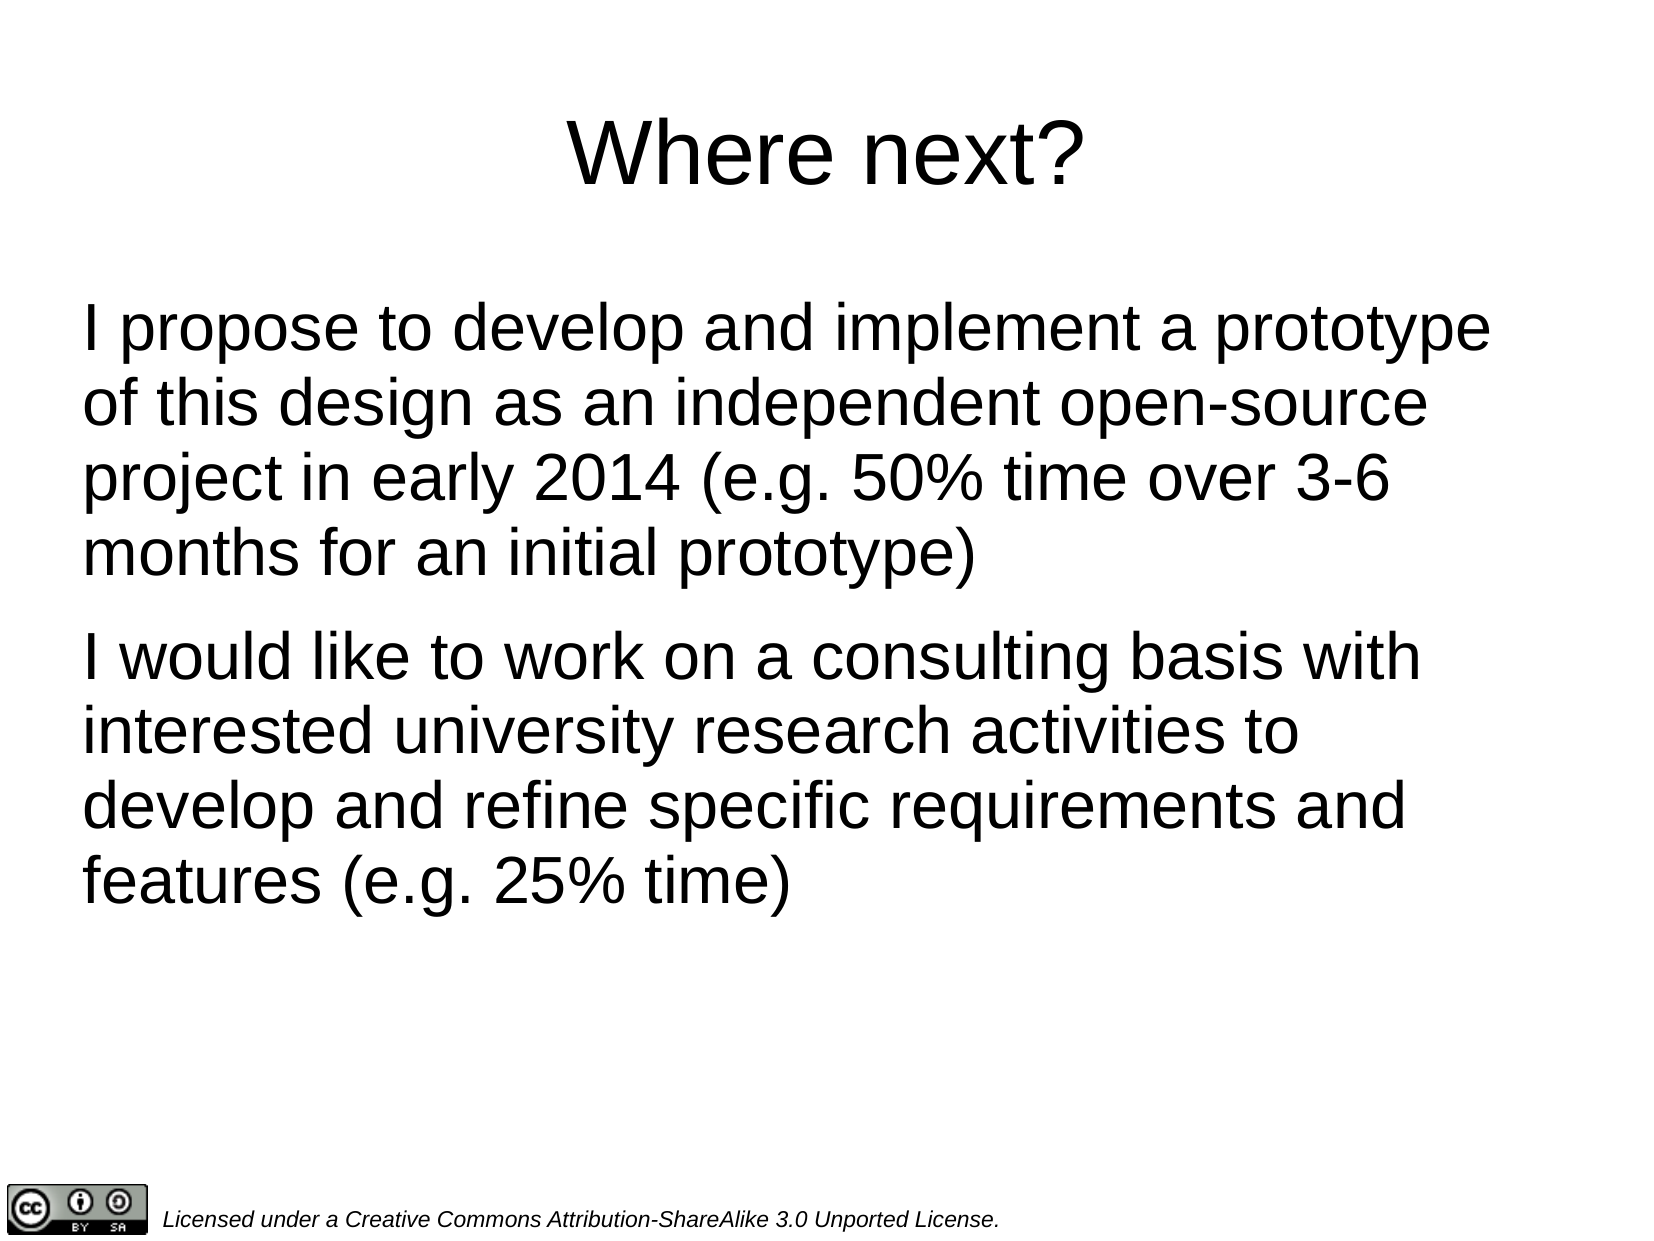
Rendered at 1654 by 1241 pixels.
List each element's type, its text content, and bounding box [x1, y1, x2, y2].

list I propose to develop and implement a prototype of this design as an independent open-source project in early 2014 (e.g. 50% time over 3-6 months for an initial prototype) I would like to work on a consulting basis with interested university research activities to develop and refine specific requirements and features (e.g. 25% time) [82, 290, 1538, 1010]
picture [7, 1184, 148, 1235]
title Where next? [82, 49, 1571, 257]
